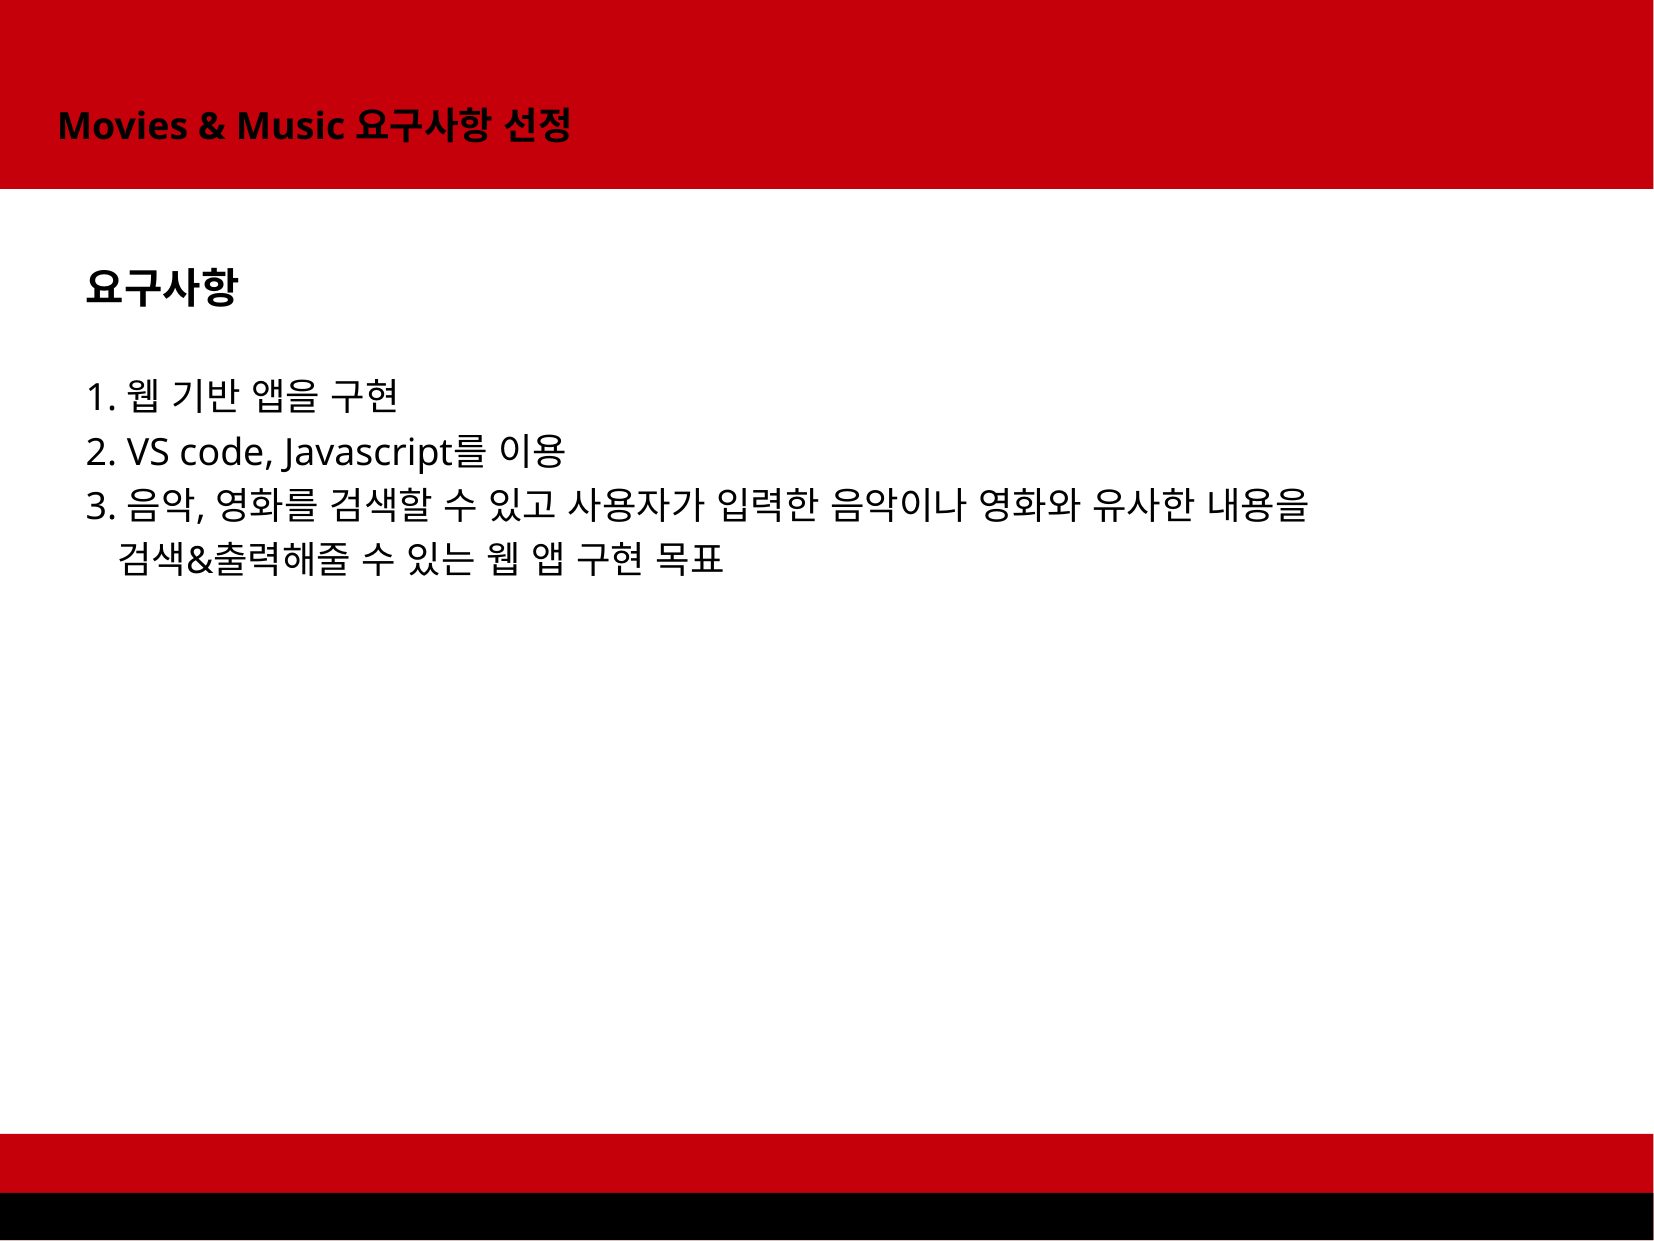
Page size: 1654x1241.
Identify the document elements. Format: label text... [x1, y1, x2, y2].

text_box Movies & Music 요구사항 선정 [42, 88, 615, 154]
text_box [0, 0, 1654, 189]
text_box [0, 1133, 1654, 1241]
text_box 요구사항 1. 웹 기반 앱을 구현 2. VS code, Javascript를 이용 3. 음악, 영화를 검색할 수 있고 사용자가 입력한 음악이나 영화와 유사한 내용을 검색&출력해줄 수 있는 웹 앱 구현 목표 [70, 248, 1460, 667]
